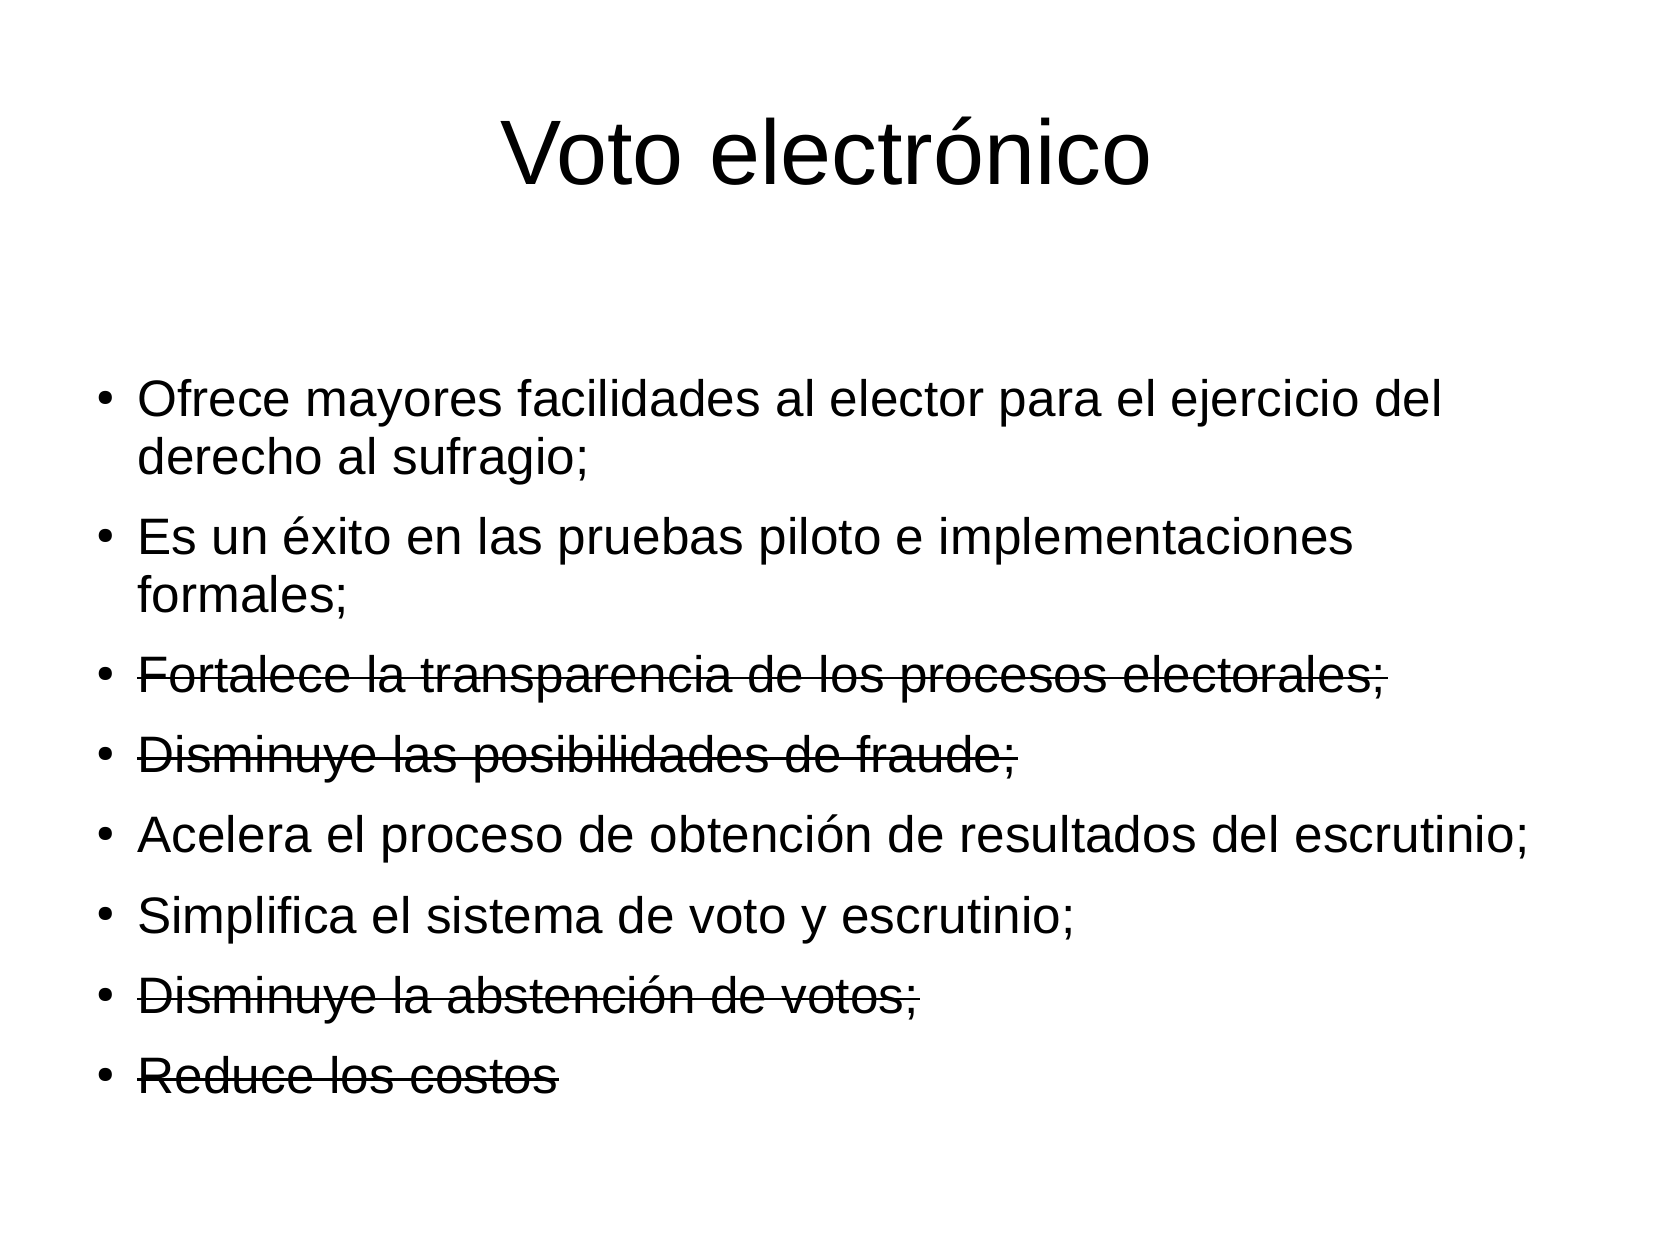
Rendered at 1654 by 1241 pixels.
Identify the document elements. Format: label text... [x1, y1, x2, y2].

title Voto electrónico [82, 49, 1571, 257]
list Ofrece mayores facilidades al elector para el ejercicio del derecho al sufragio; Es un éxito en las pruebas piloto e implementaciones formales; Fortalece la transparencia de los procesos electorales; Disminuye las posibilidades de fraude; Acelera el proceso de obtención de resultados del escrutinio; Simplifica el sistema de voto y escrutinio; Disminuye la abstención de votos; Reduce los costos [82, 290, 1571, 1109]
